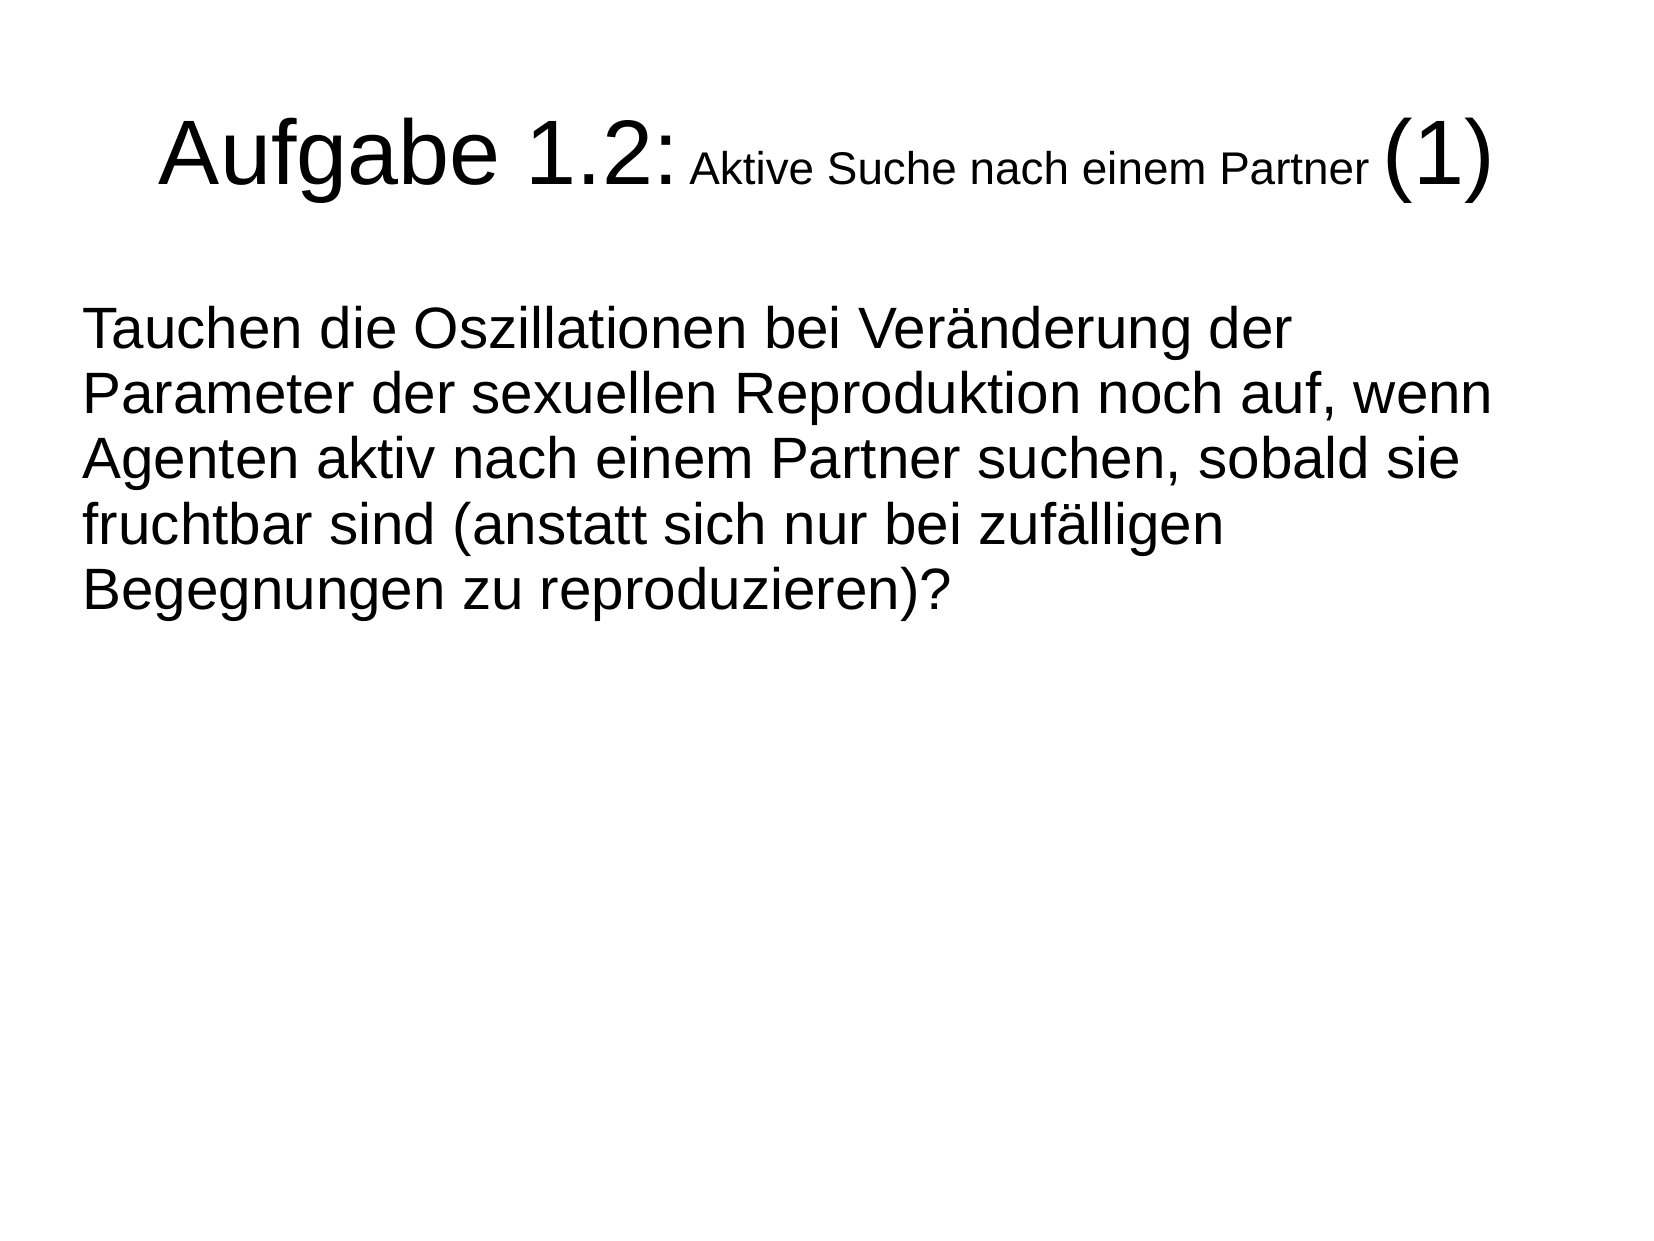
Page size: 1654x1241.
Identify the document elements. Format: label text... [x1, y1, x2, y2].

subtitle Tauchen die Oszillationen bei Veränderung der Parameter der sexuellen Reproduktion noch auf, wenn Agenten aktiv nach einem Partner suchen, sobald sie fruchtbar sind (anstatt sich nur bei zufälligen Begegnungen zu reproduzieren)? [82, 296, 1571, 622]
title Aufgabe 1.2: Aktive Suche nach einem Partner (1) [82, 49, 1571, 257]
